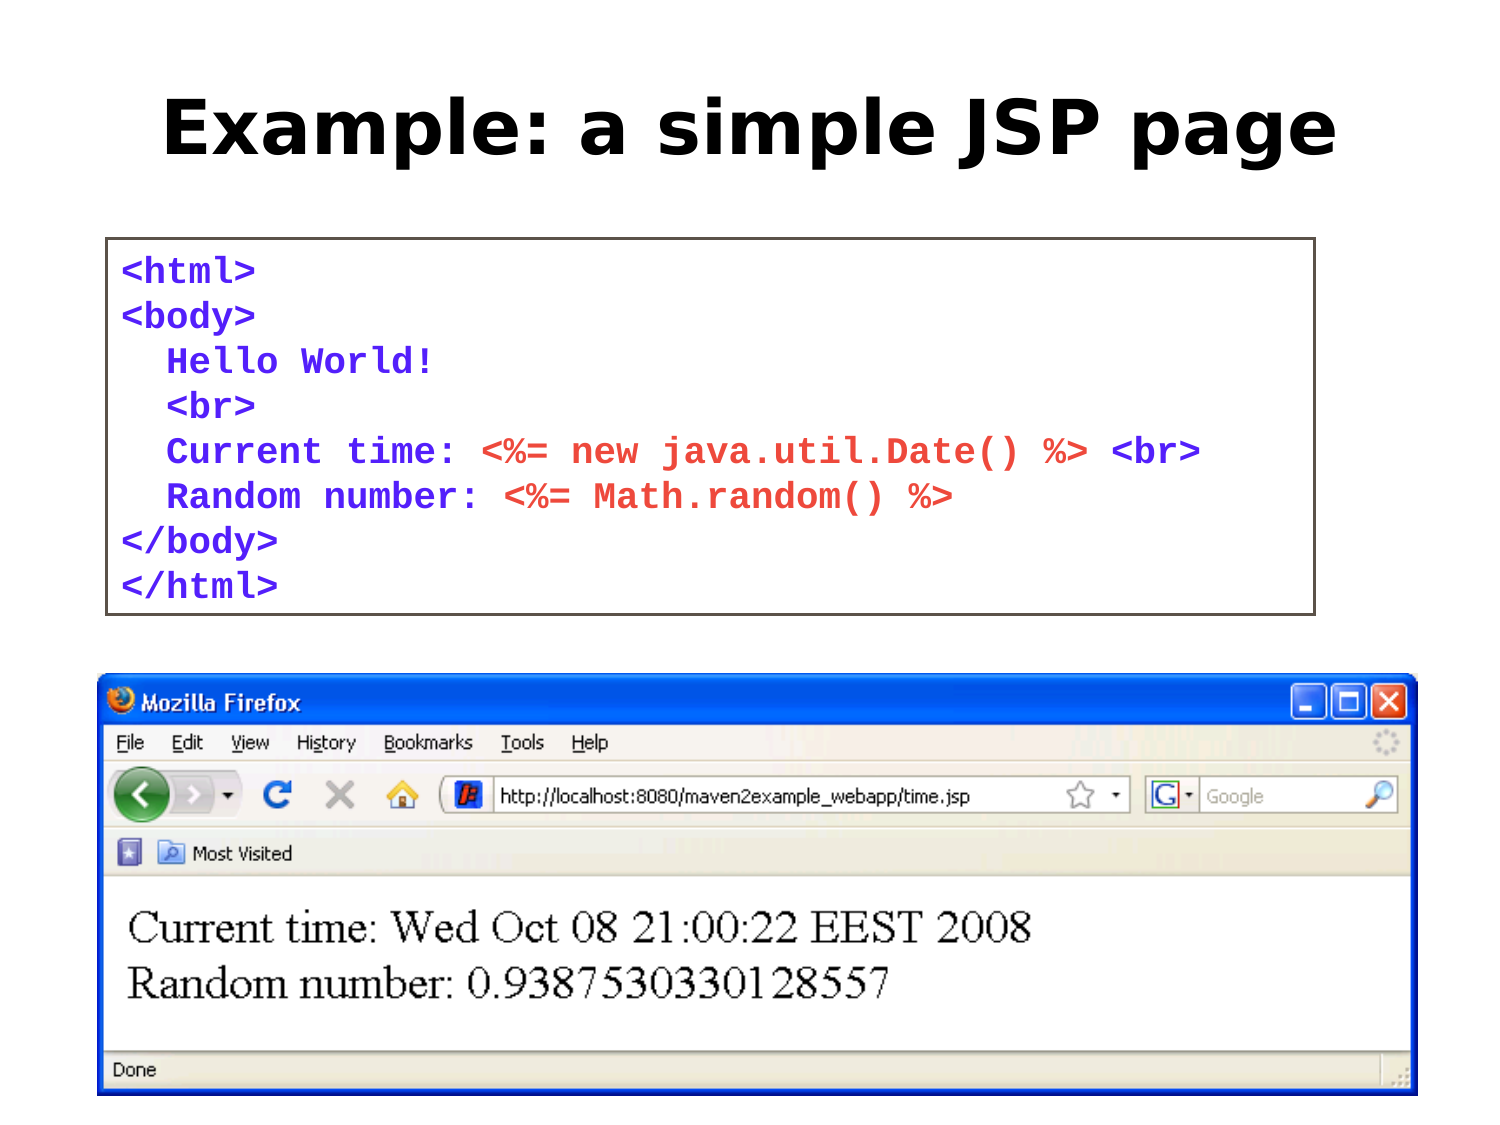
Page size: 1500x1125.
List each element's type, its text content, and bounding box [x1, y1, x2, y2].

text_box <html> <body> Hello World! <br> Current time: <%= new java.util.Date() %> <br> Random number: <%= Math.random() %> </body> </html> [106, 238, 1315, 615]
picture [97, 673, 1418, 1096]
title Example: a simple JSP page [75, 44, 1425, 177]
